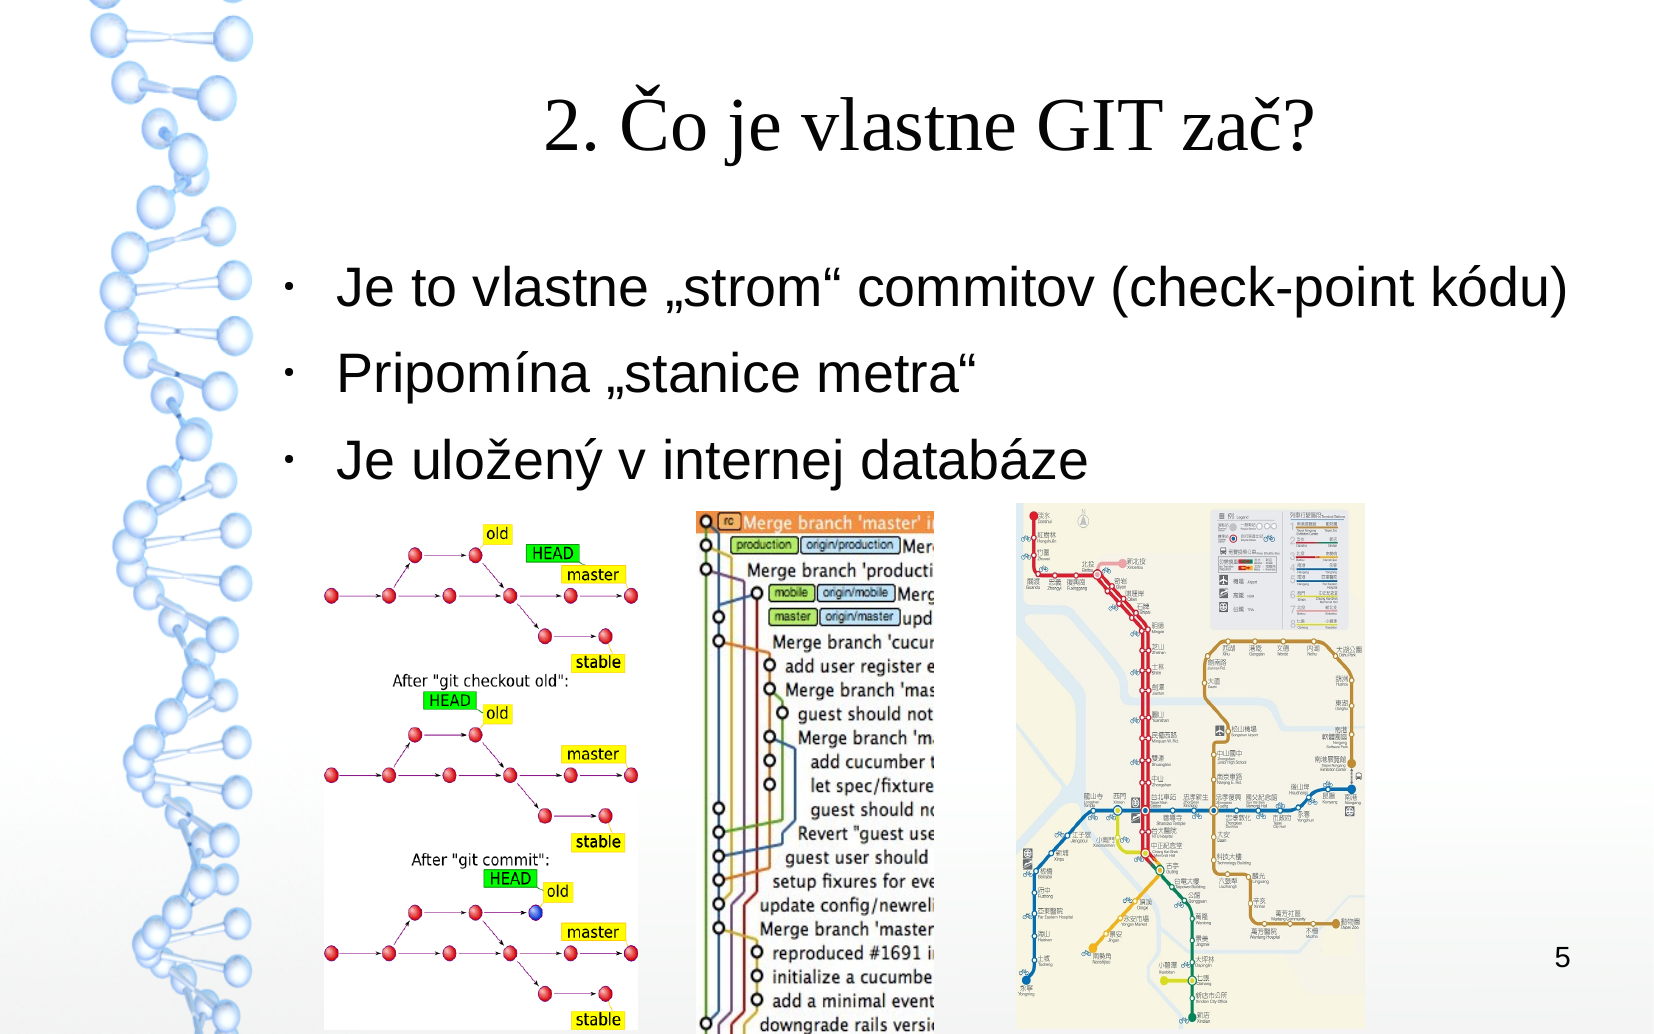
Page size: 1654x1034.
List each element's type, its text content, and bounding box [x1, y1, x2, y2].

list Je to vlastne „strom“ commitov (check-point kódu) Pripomína „stanice metra“ Je uložený v internej databáze [265, 255, 1595, 856]
picture [0, 0, 1654, 1034]
title 2. Čo je vlastne GIT zač? [265, 39, 1595, 210]
